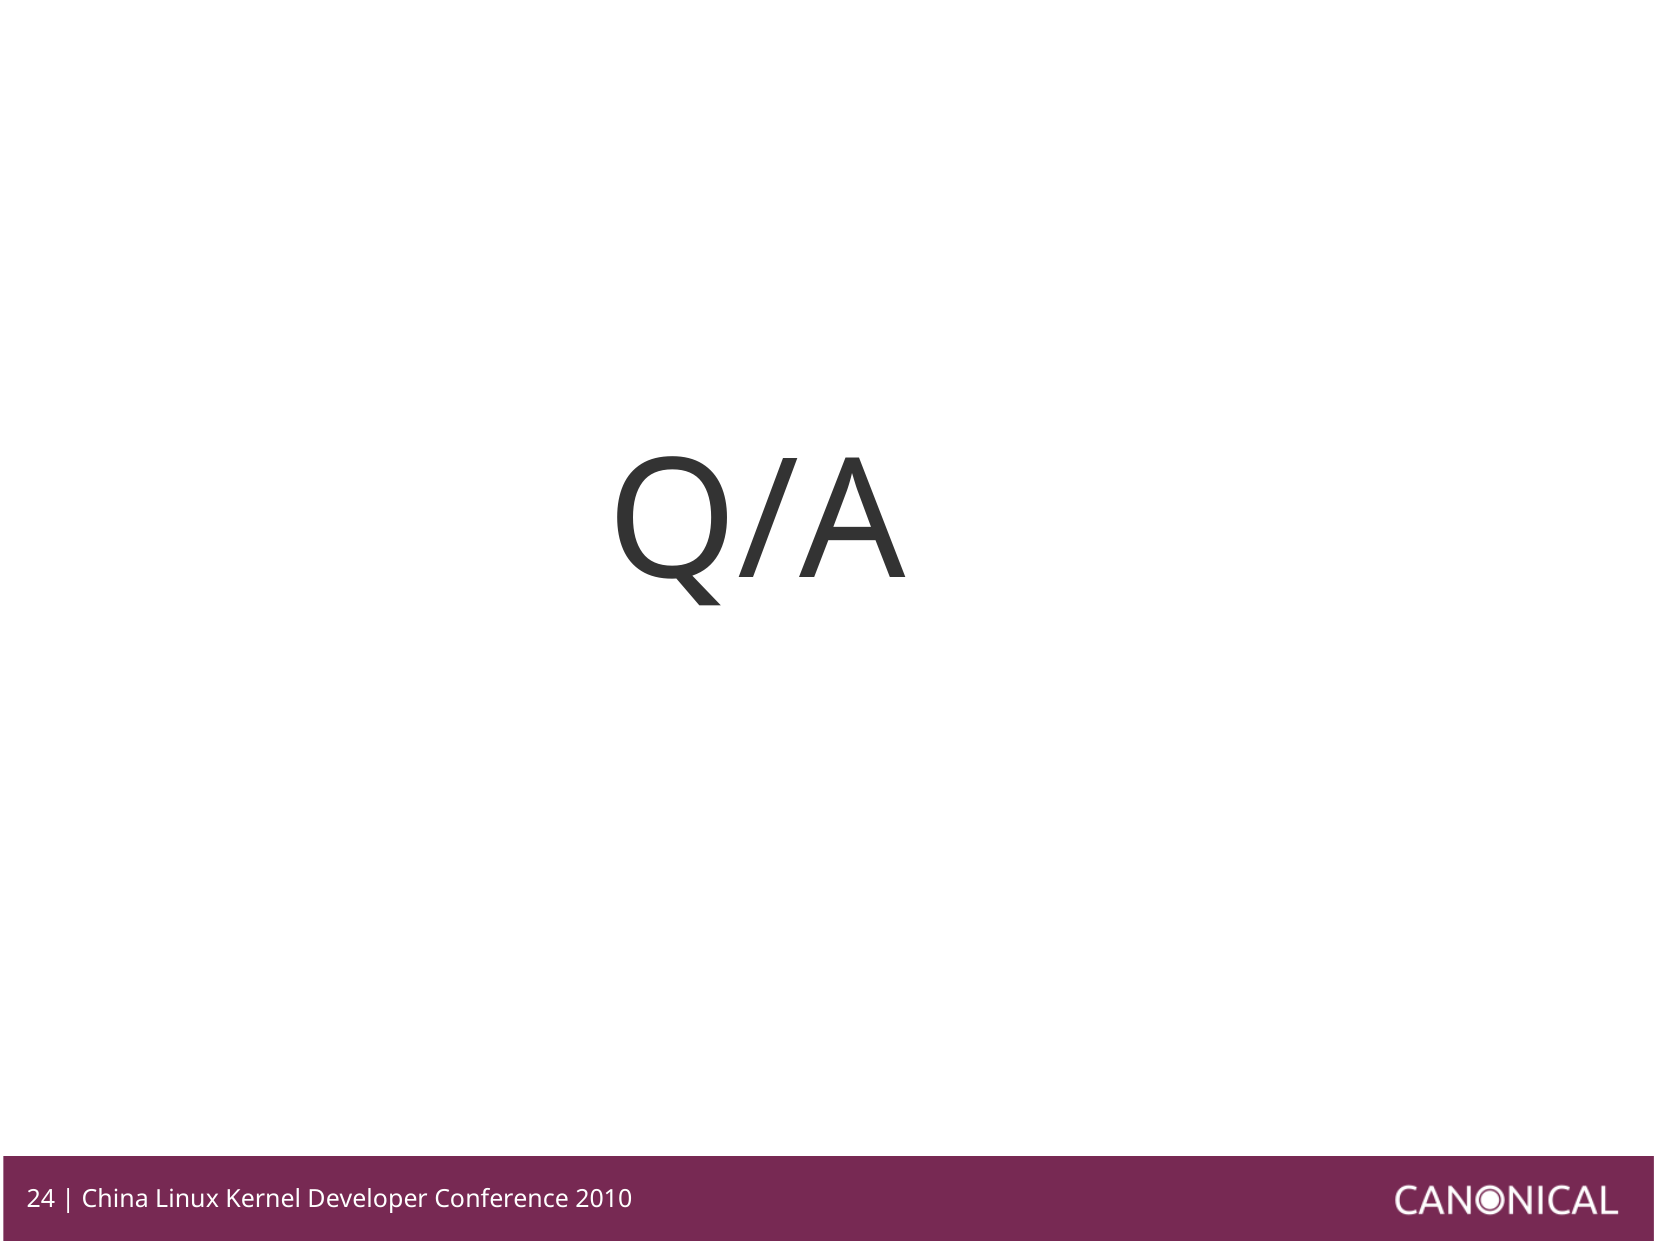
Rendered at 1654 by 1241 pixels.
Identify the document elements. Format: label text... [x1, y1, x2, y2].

picture [3, 1156, 1654, 1241]
list Q/A [87, 301, 1579, 1121]
